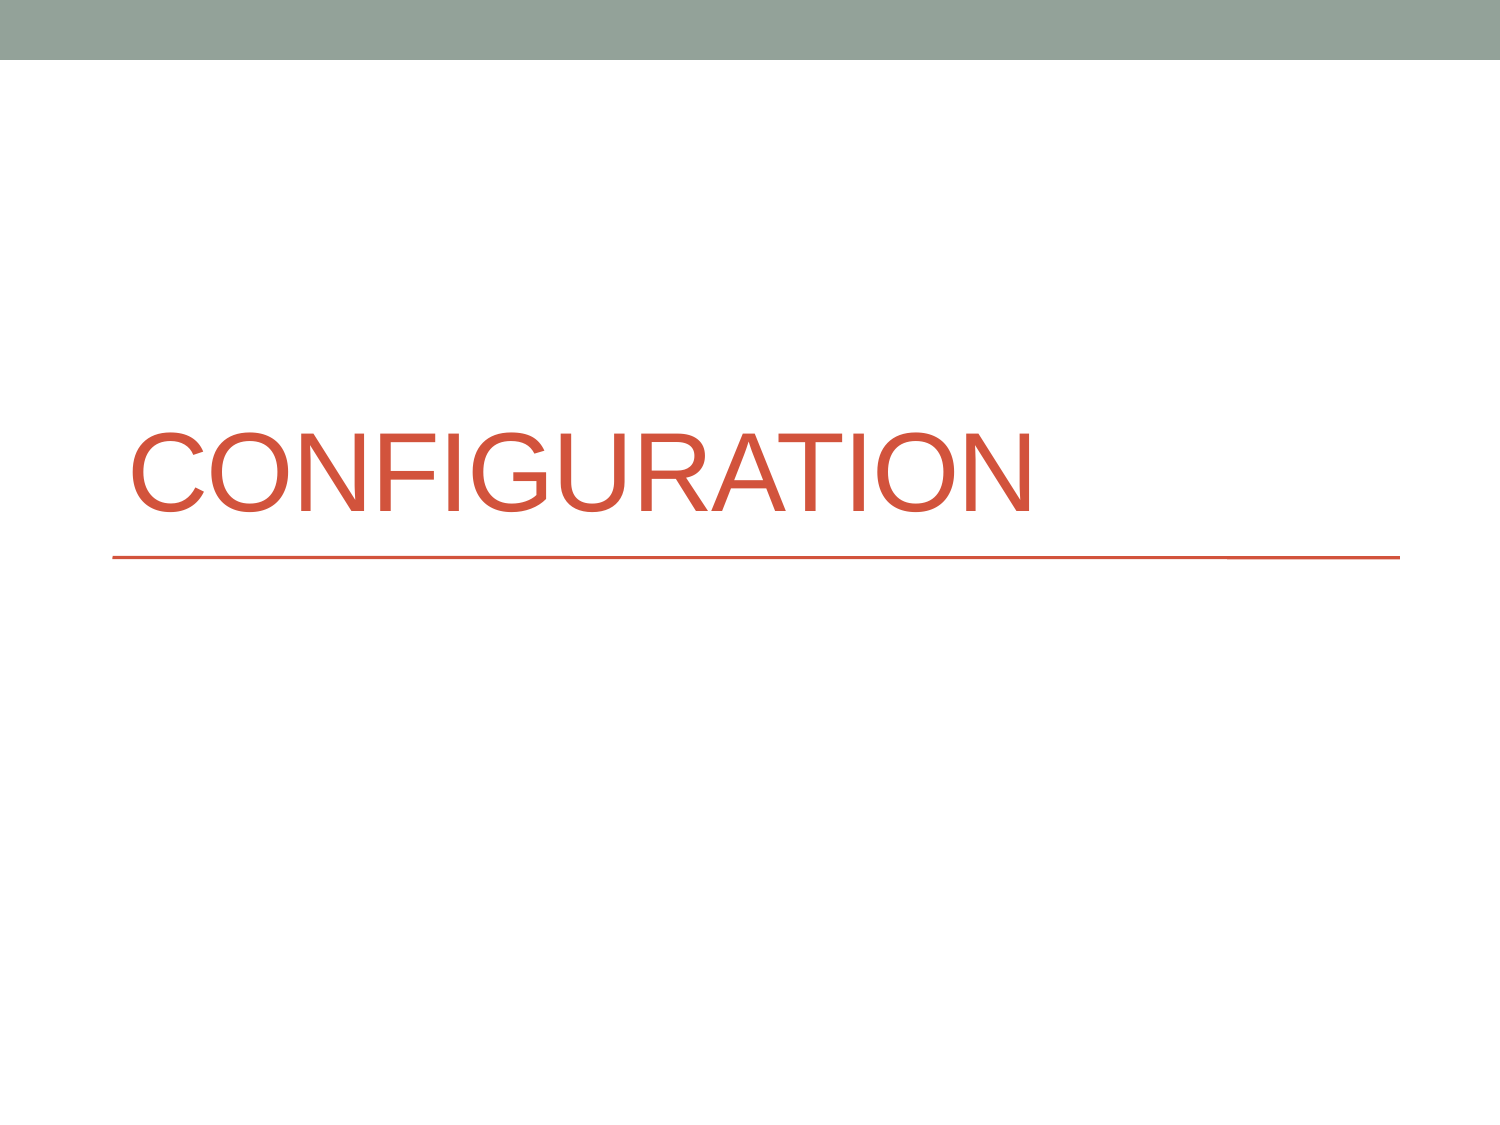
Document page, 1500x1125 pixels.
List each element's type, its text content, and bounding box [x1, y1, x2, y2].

title Configuration [112, 224, 1400, 542]
